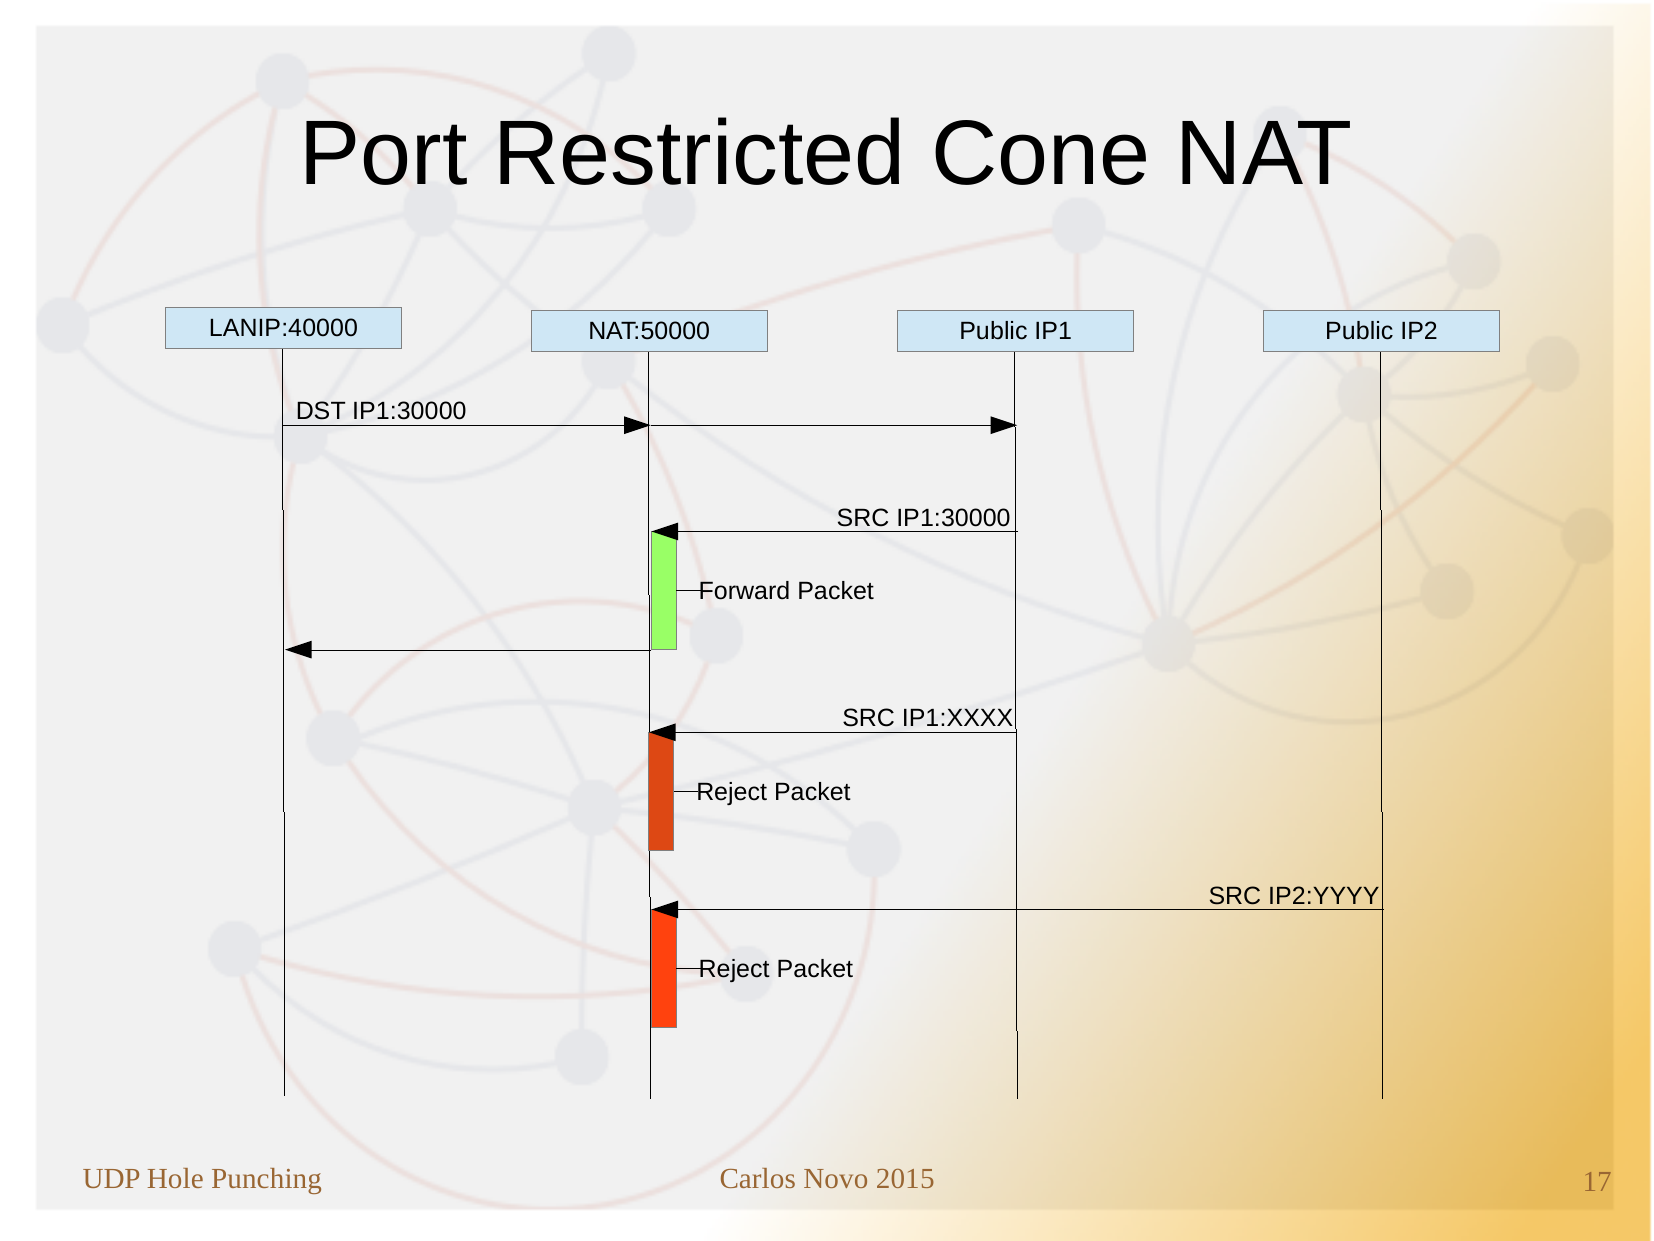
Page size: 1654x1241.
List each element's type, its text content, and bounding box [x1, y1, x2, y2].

picture [0, 0, 1654, 1241]
text_box [651, 910, 677, 1028]
text_box Forward Packet [684, 569, 890, 613]
text_box Public IP1 [897, 310, 1134, 352]
text_box Reject Packet [684, 947, 869, 991]
text_box [651, 532, 677, 650]
text_box NAT:50000 [531, 310, 768, 352]
text_box Public IP2 [1263, 310, 1500, 352]
text_box [648, 733, 674, 851]
title Port Restricted Cone NAT [82, 49, 1571, 257]
text_box SRC IP2:YYYY [1193, 874, 1397, 918]
text_box DST IP1:30000 [280, 389, 482, 433]
text_box SRC IP1:XXXX [827, 696, 1030, 740]
text_box LANIP:40000 [165, 307, 402, 349]
text_box SRC IP1:30000 [821, 496, 1063, 540]
text_box Reject Packet [681, 769, 866, 813]
